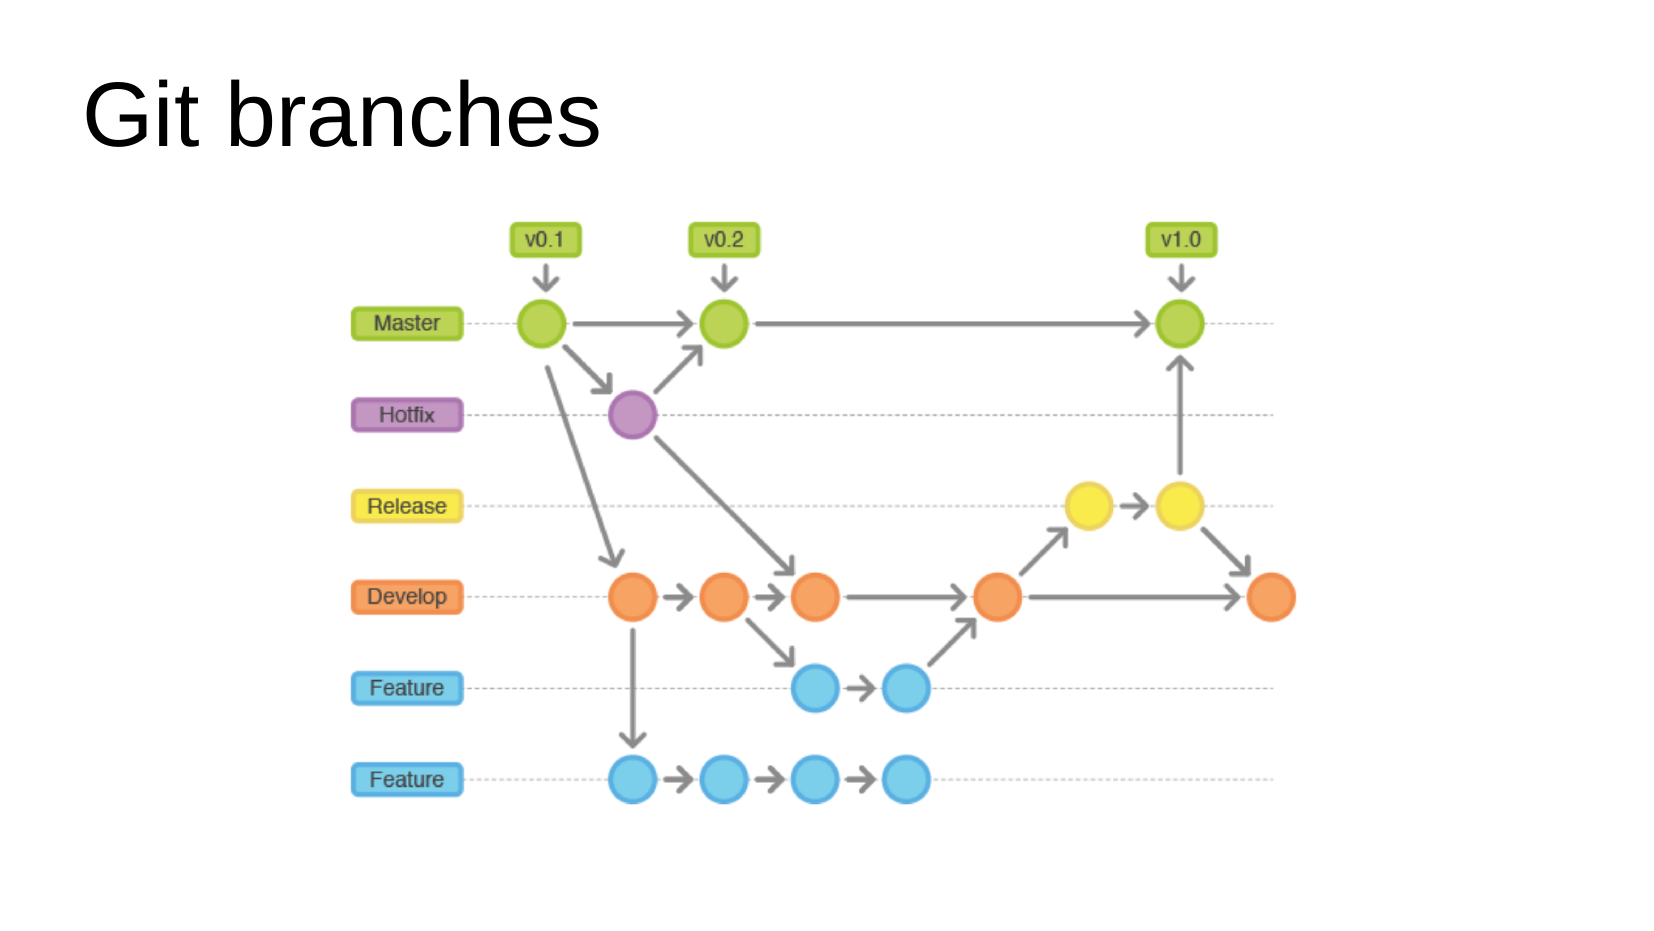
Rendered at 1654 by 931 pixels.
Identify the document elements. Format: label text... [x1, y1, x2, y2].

picture [331, 209, 1322, 819]
title Git branches [82, 37, 1571, 193]
